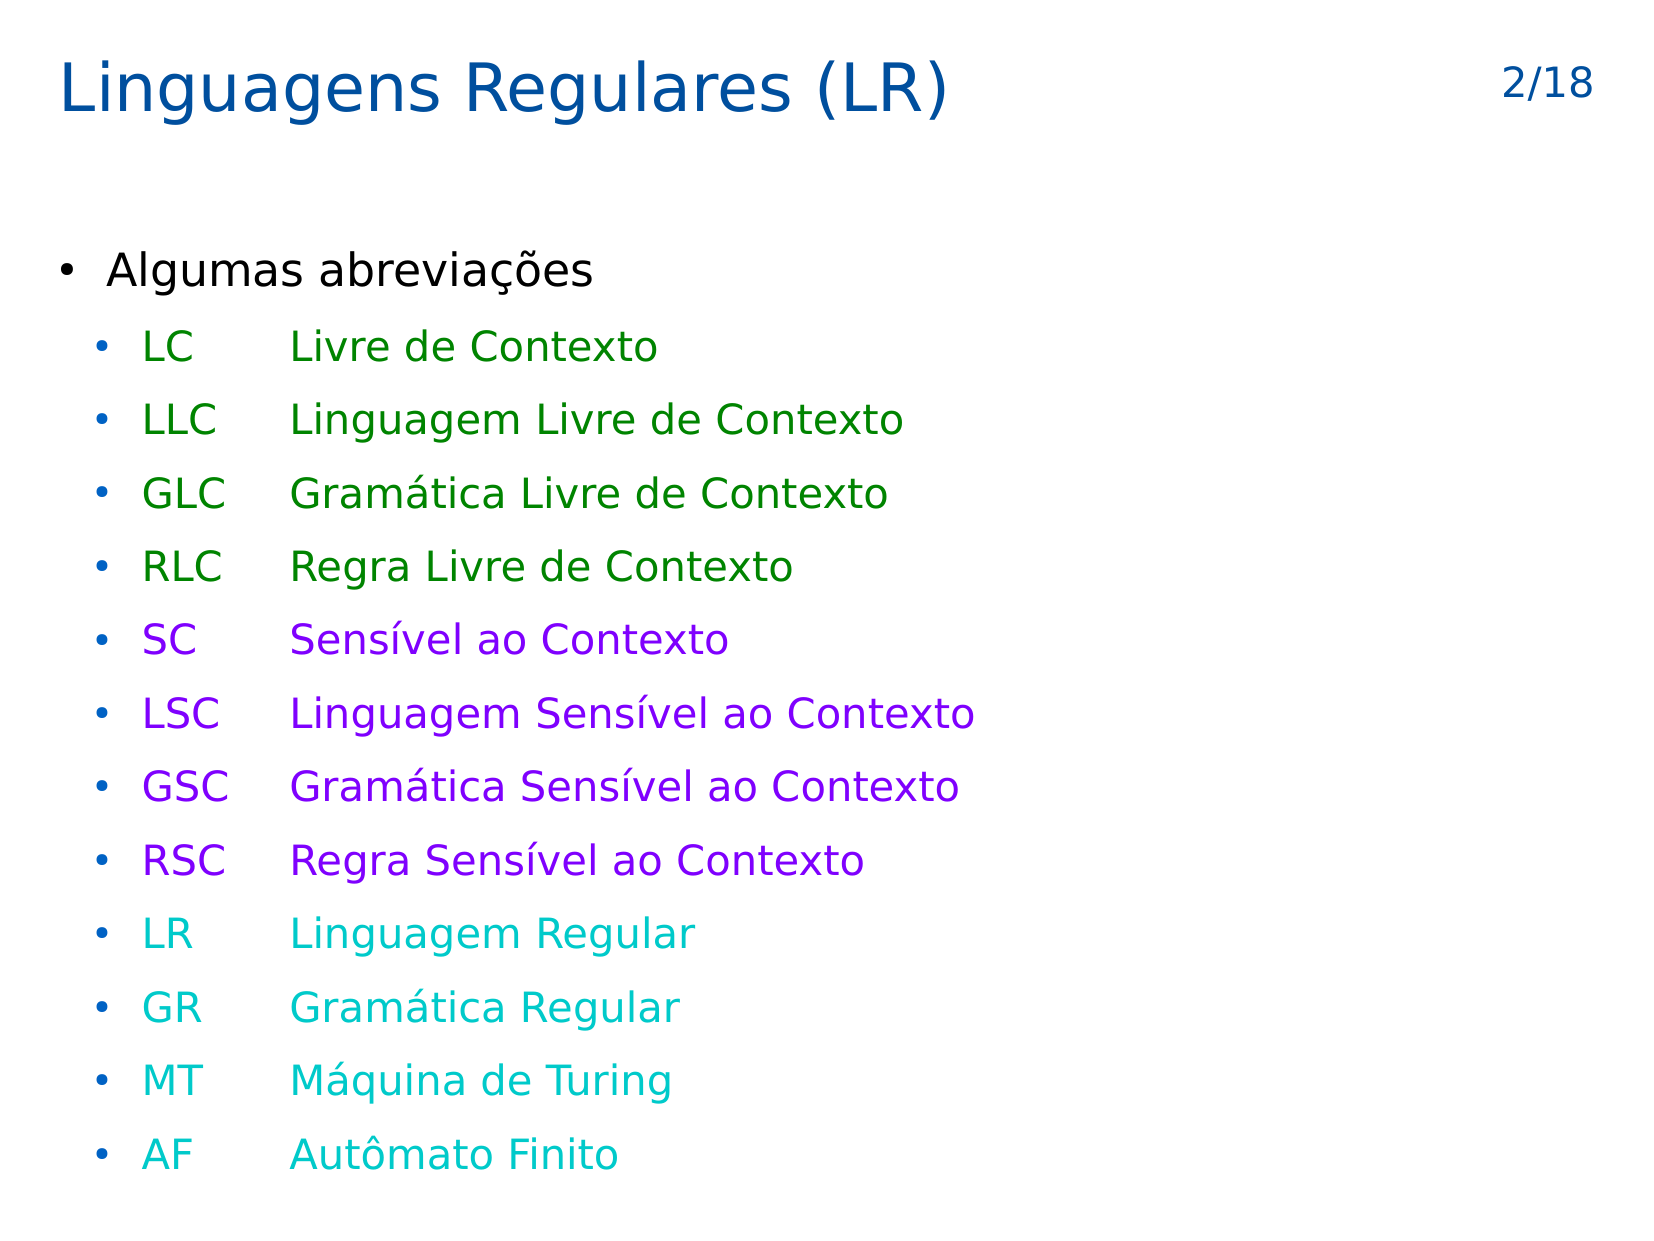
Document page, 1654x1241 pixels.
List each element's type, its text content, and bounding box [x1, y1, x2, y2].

title Linguagens Regulares (LR) [59, 29, 1625, 148]
list Algumas abreviações LC Livre de Contexto LLC Linguagem Livre de Contexto GLC Gramática Livre de Contexto RLC Regra Livre de Contexto SC Sensível ao Contexto LSC Linguagem Sensível ao Contexto GSC Gramática Sensível ao Contexto RSC Regra Sensível ao Contexto LR Linguagem Regular GR Gramática Regular MT Máquina de Turing AF Autômato Finito [59, 236, 1604, 1211]
